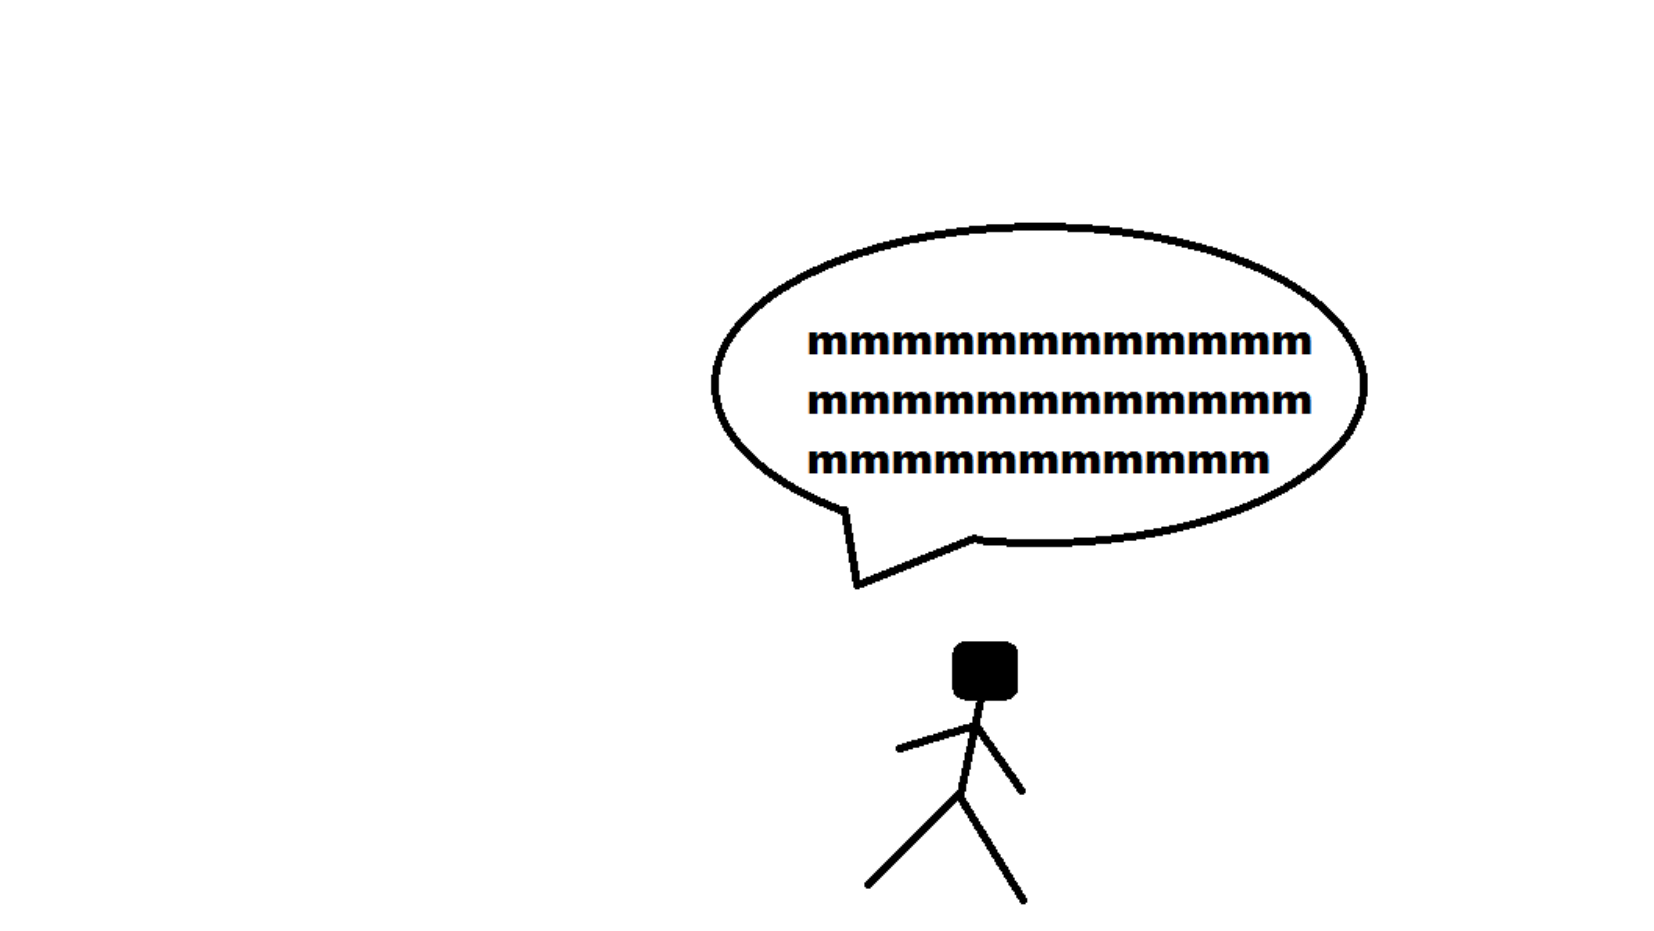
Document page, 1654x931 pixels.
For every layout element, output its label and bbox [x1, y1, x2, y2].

picture [702, 212, 1382, 929]
